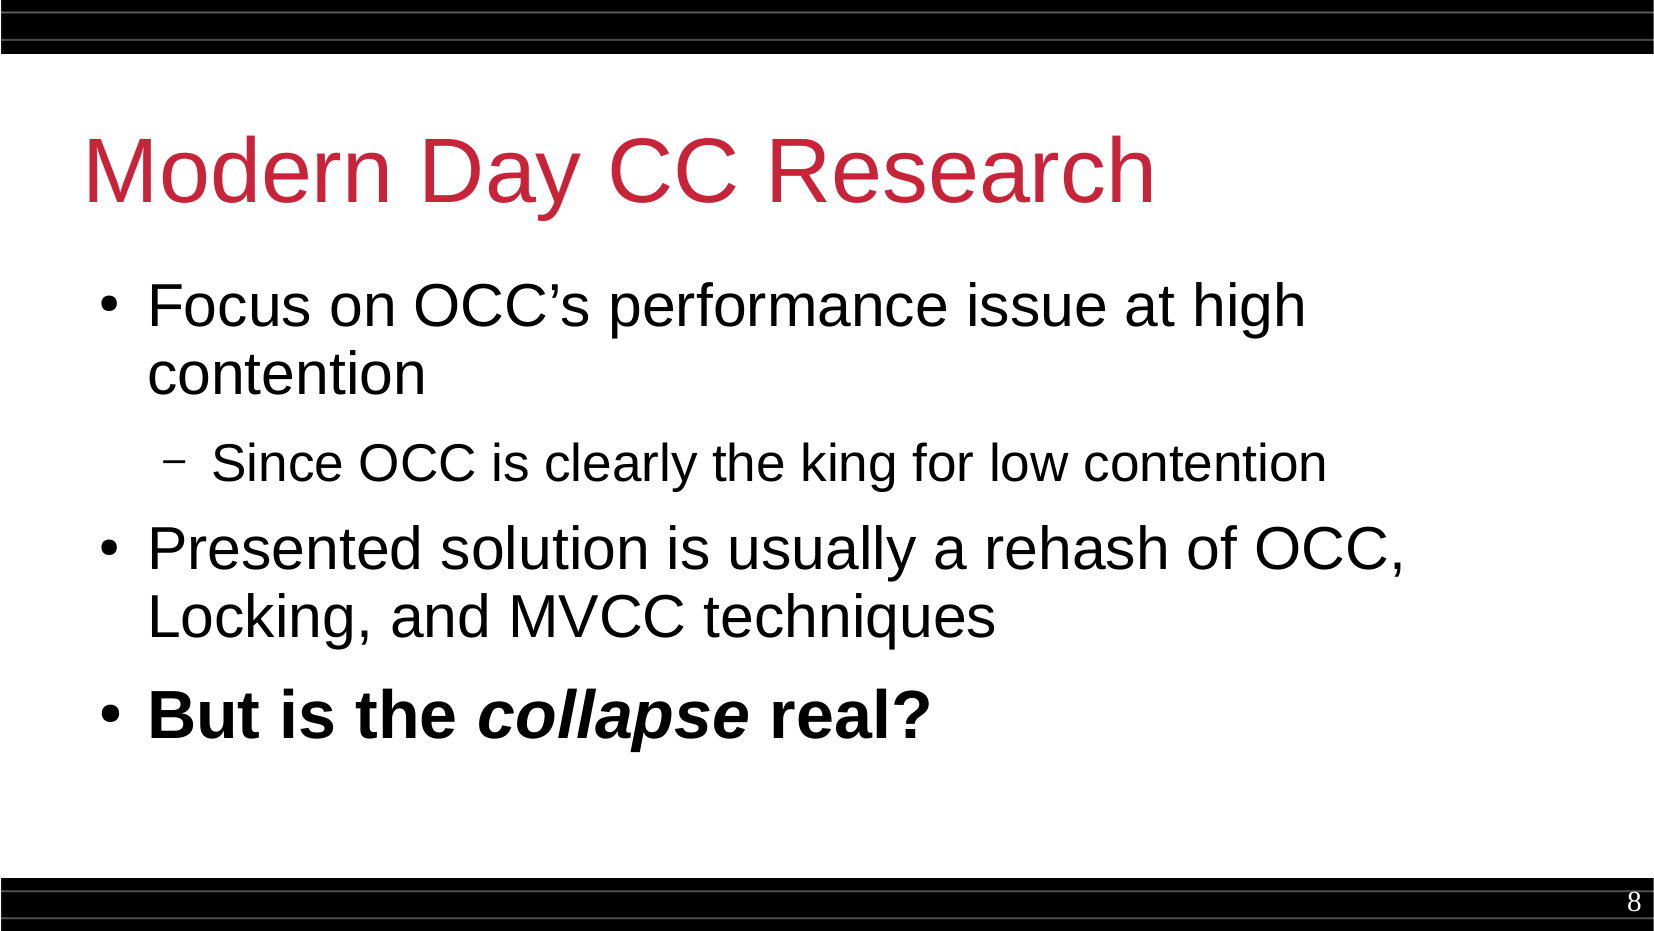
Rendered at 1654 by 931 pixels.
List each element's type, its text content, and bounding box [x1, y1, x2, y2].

list Focus on OCC’s performance issue at high contention Since OCC is clearly the king for low contention Presented solution is usually a rehash of OCC, Locking, and MVCC techniques But is the collapse real? [82, 271, 1571, 758]
picture [1, 878, 1654, 931]
picture [1, 0, 1654, 54]
title Modern Day CC Research [82, 92, 1571, 249]
